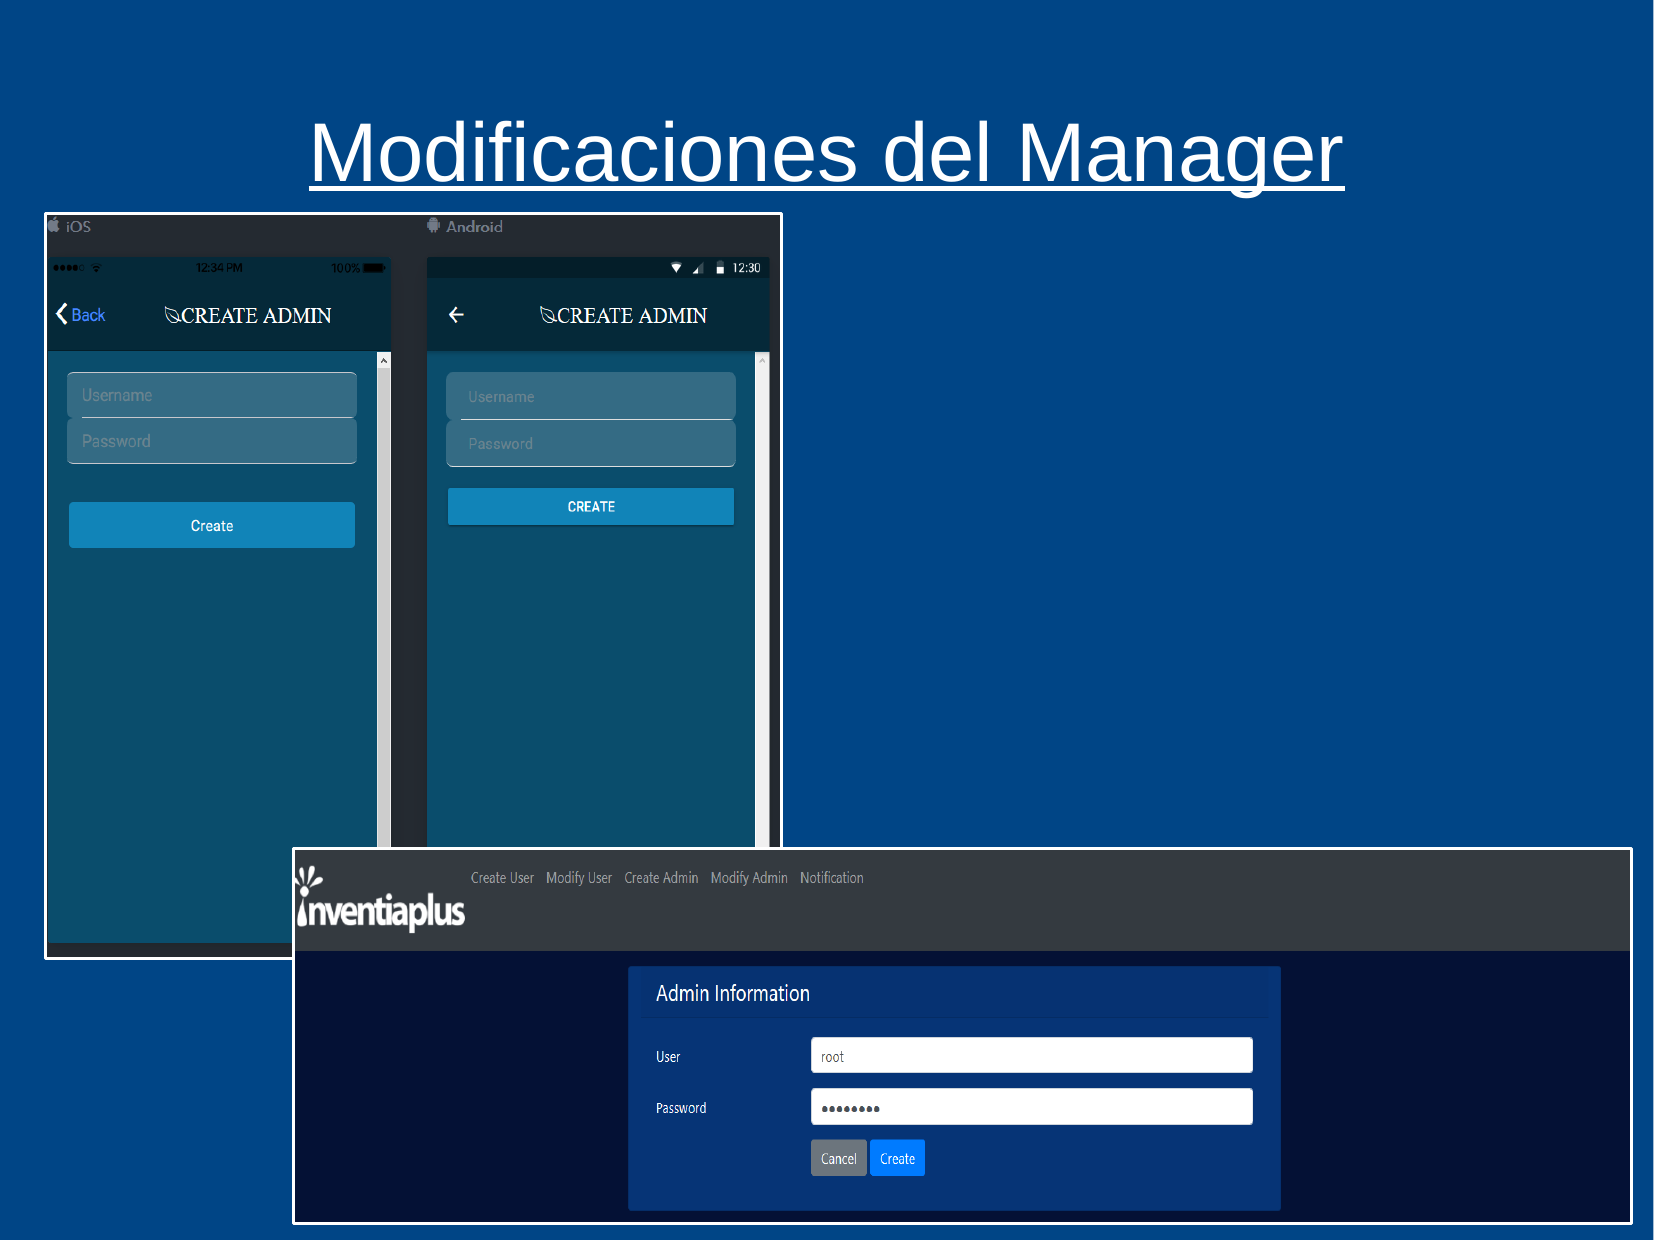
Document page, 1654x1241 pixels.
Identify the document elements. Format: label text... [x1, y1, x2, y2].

picture [295, 850, 1630, 1222]
picture [47, 214, 780, 957]
title Modificaciones del Manager [82, 49, 1571, 257]
